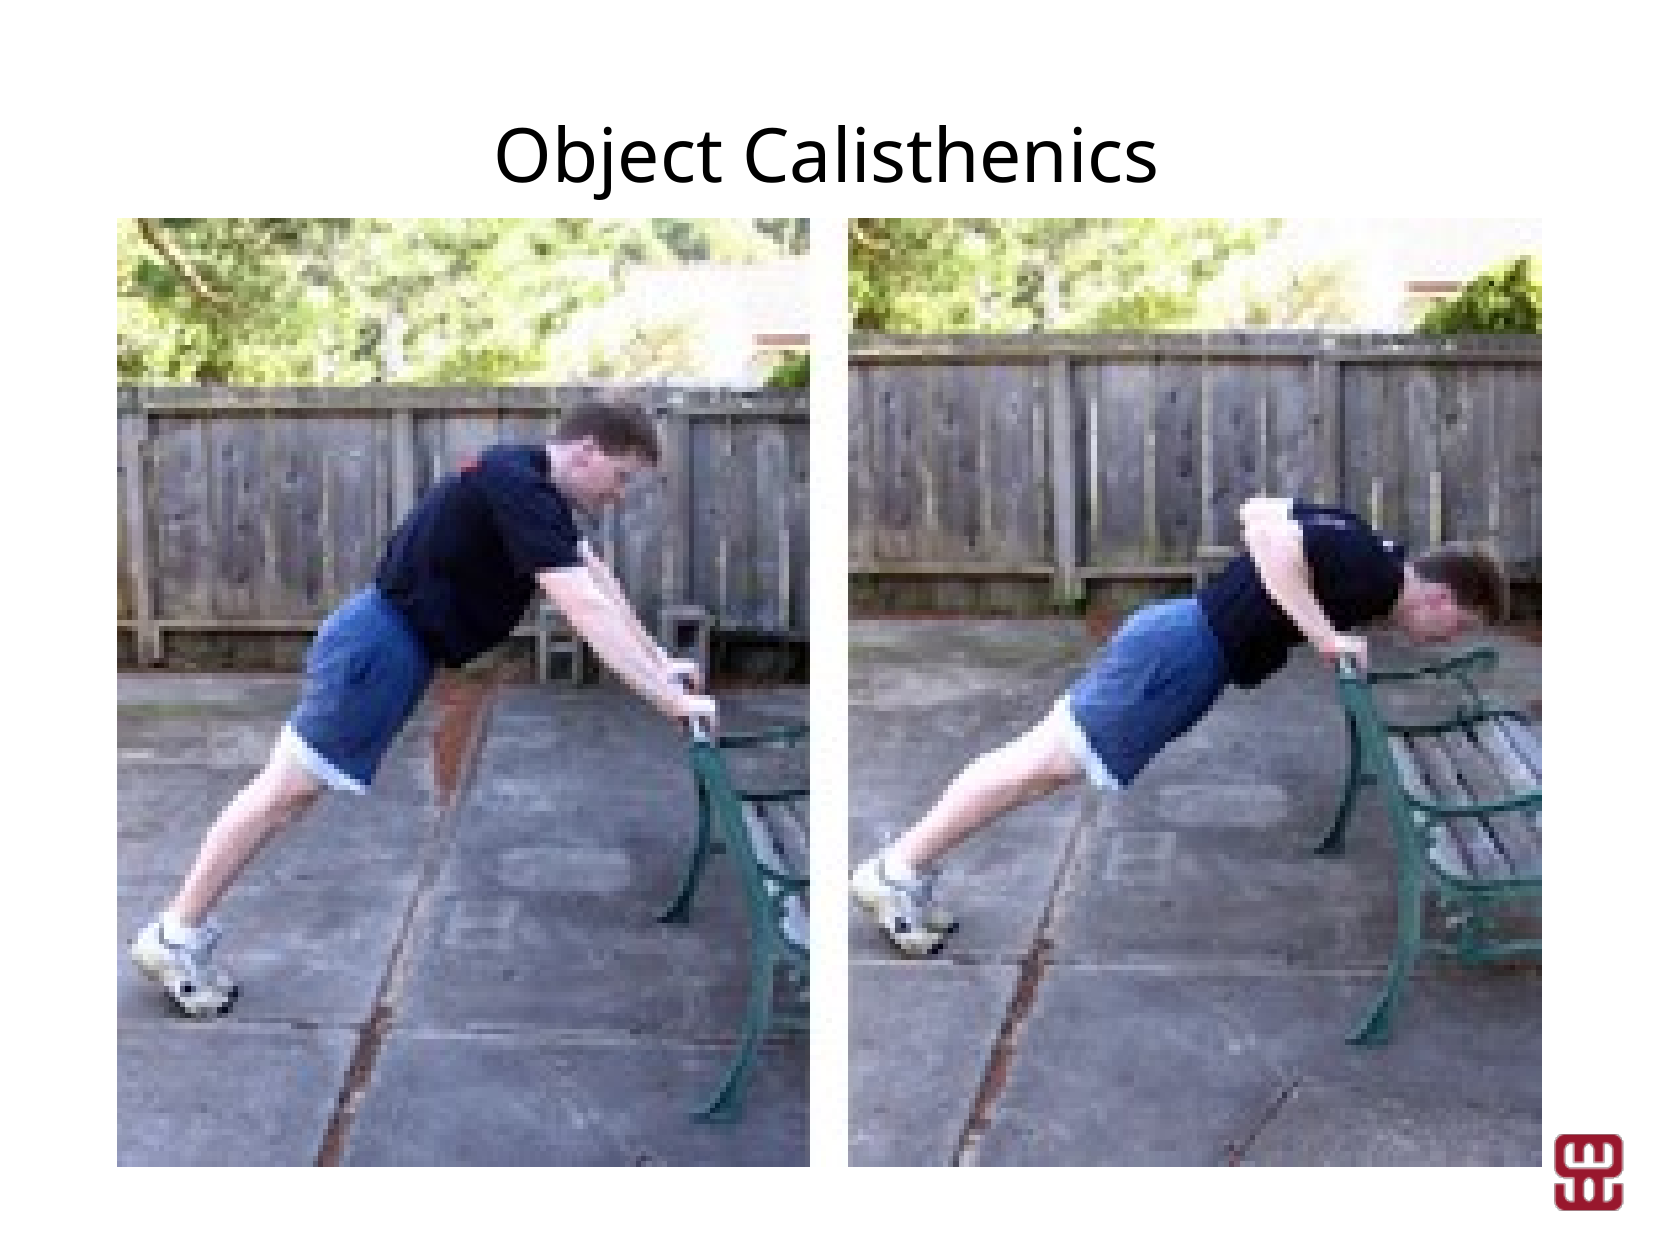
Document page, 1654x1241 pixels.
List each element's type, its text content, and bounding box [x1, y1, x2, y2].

picture [1553, 1133, 1625, 1214]
picture [117, 218, 1542, 1167]
title Object Calisthenics [82, 56, 1571, 250]
